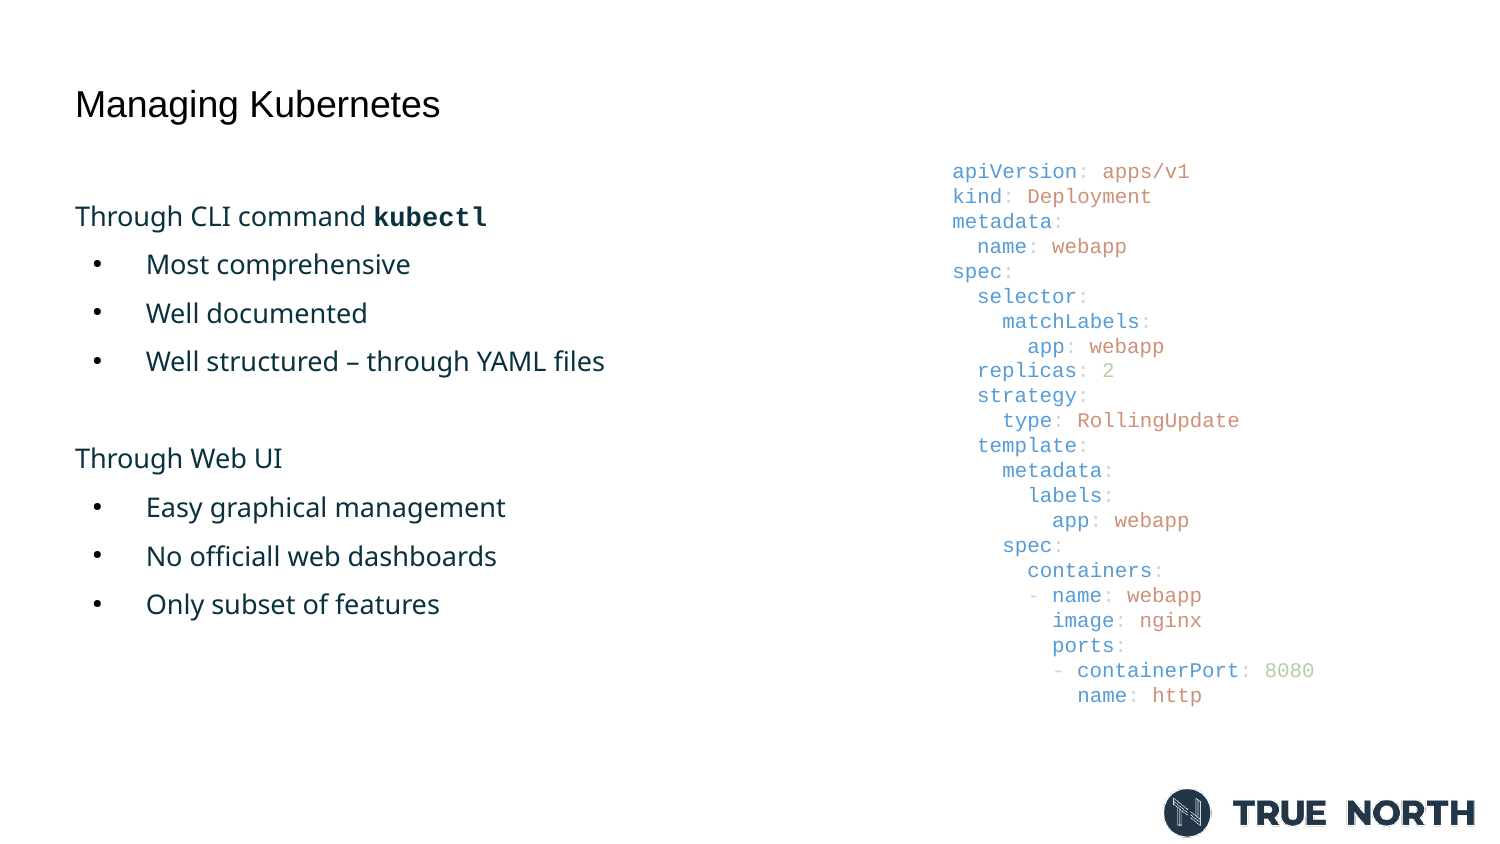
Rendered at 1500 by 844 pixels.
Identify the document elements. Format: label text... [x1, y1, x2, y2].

text_box apiVersion: apps/v1 kind: Deployment metadata: name: webapp spec: selector: matchLabels: app: webapp replicas: 2 strategy: type: RollingUpdate template: metadata: labels: app: webapp spec: containers: - name: webapp image: nginx ports: - containerPort: 8080 name: http [937, 149, 1425, 715]
picture [1162, 787, 1475, 838]
list Through CLI command kubectl Most comprehensive Well documented Well structured – through YAML files Through Web UI Easy graphical management No officiall web dashboards Only subset of features [75, 197, 863, 687]
title Managing Kubernetes [75, 33, 1425, 175]
